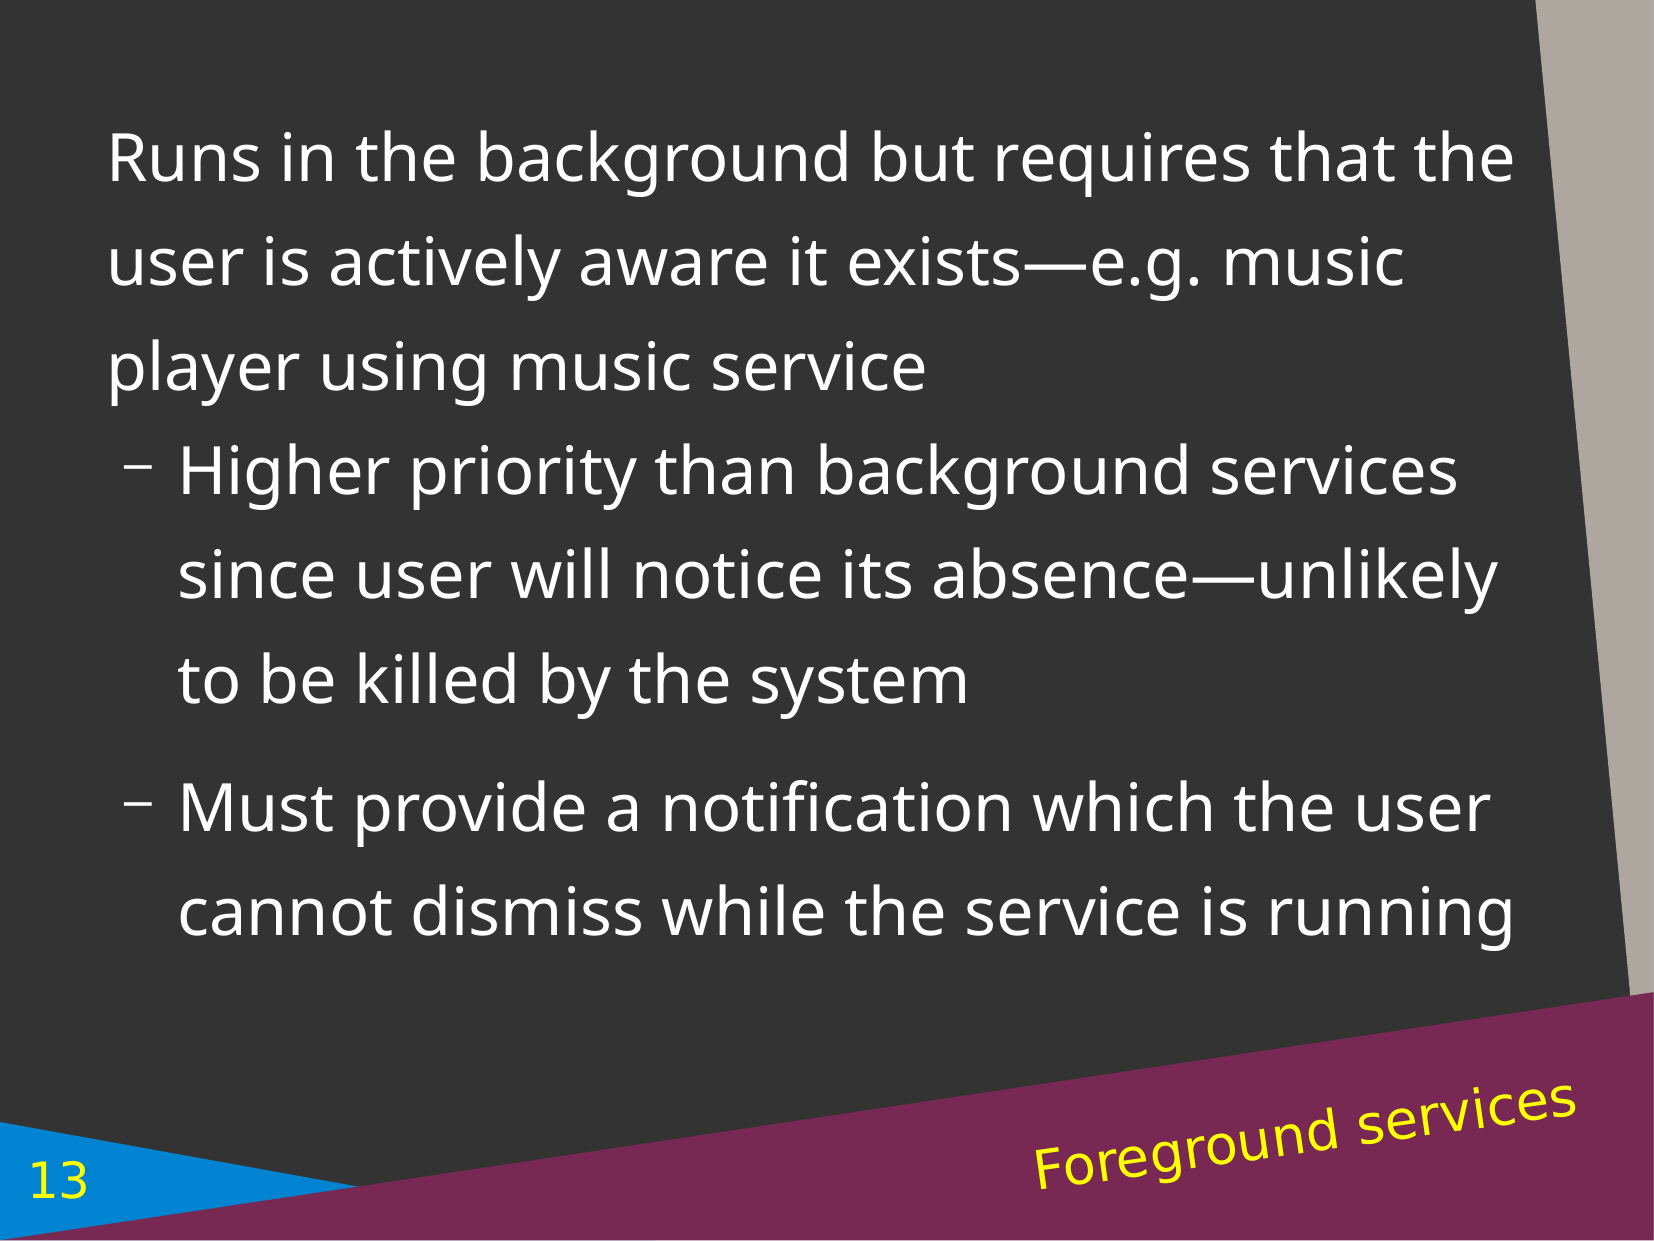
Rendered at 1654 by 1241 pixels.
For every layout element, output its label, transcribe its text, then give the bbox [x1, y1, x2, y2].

title Foreground services [956, 995, 1654, 1241]
list Runs in the background but requires that the user is actively aware it exists—e.g. music player using music service Higher priority than background services since user will notice its absence—unlikely to be killed by the system Must provide a notification which the user cannot dismiss while the service is running [35, 59, 1524, 993]
